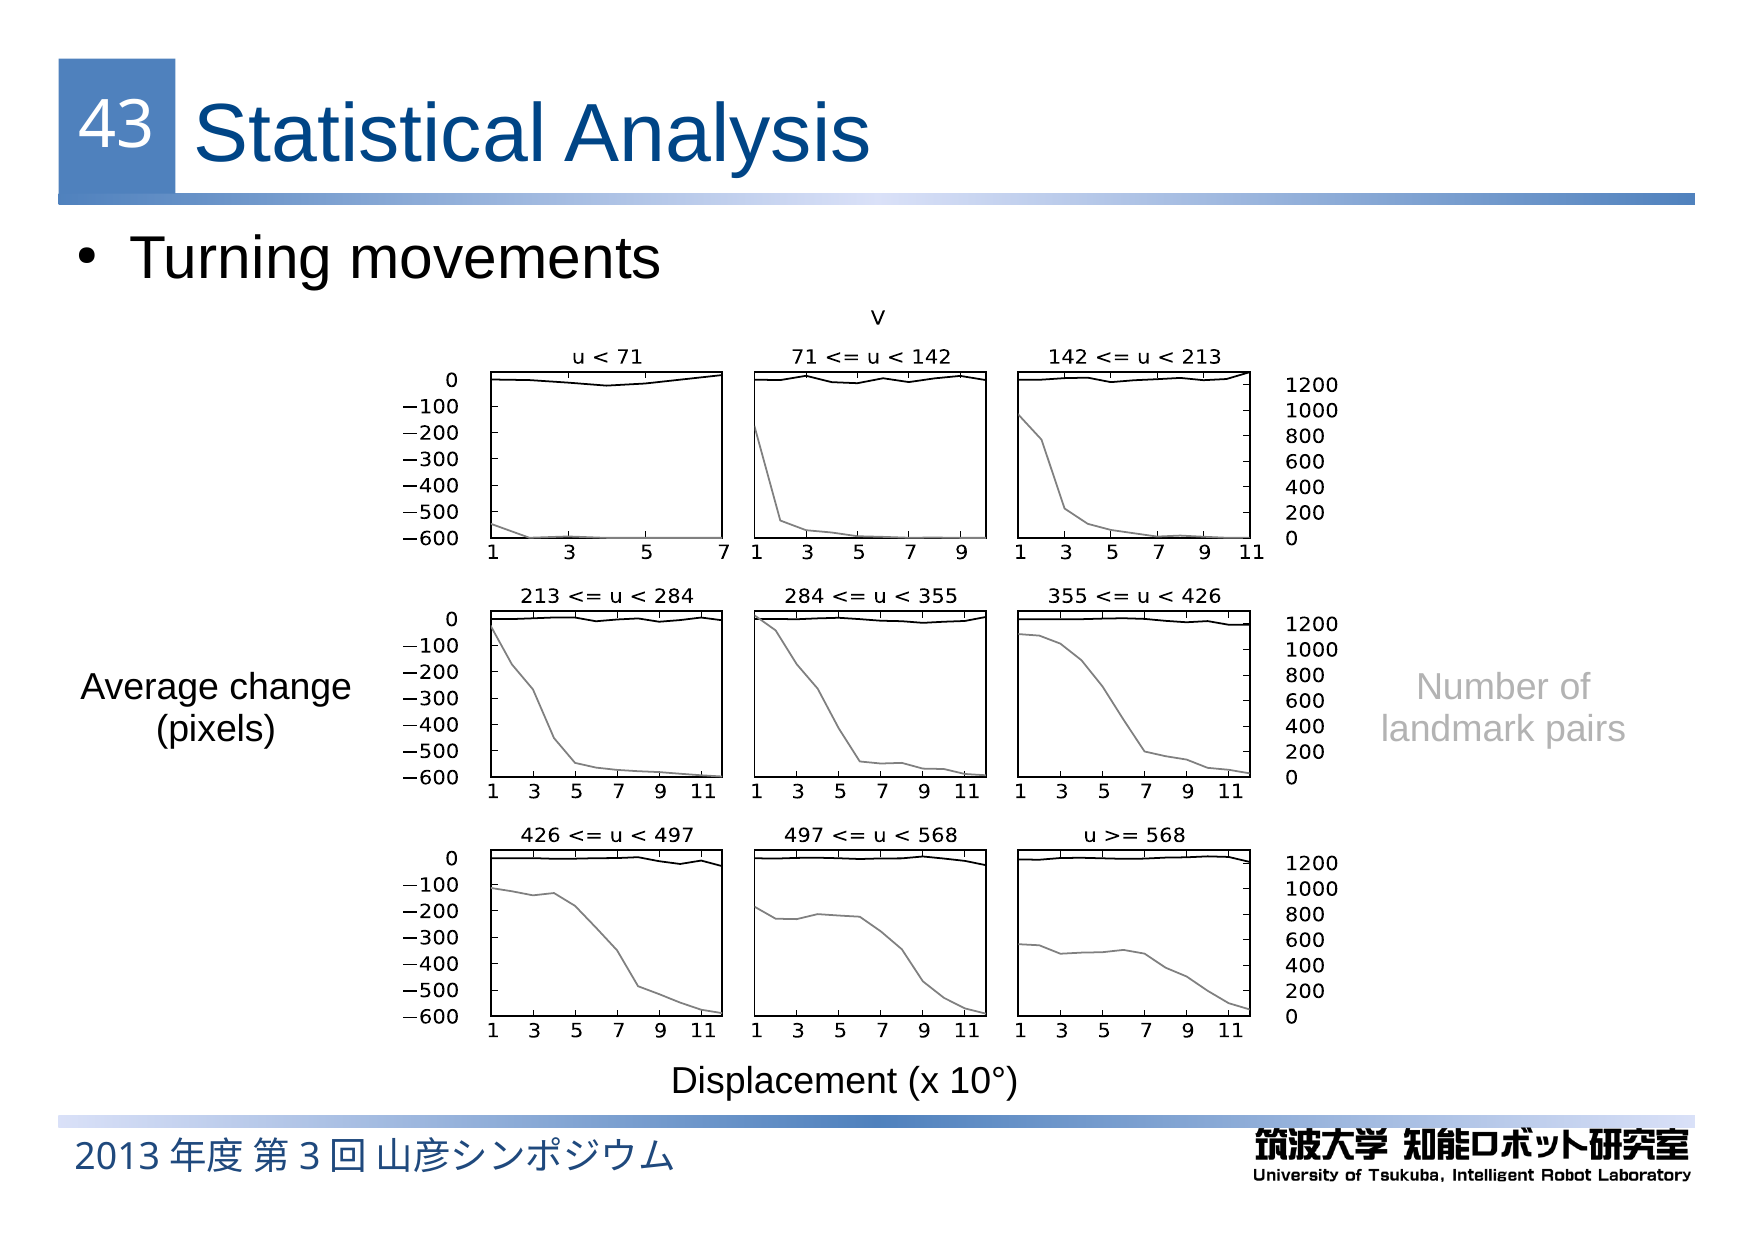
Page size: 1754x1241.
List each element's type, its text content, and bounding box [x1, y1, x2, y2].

picture [388, 298, 1348, 1049]
text_box Displacement (x 10°) [538, 1051, 1151, 1109]
picture [1252, 1127, 1691, 1182]
text_box Average change (pixels) [58, 658, 374, 758]
title Statistical Analysis [193, 61, 1651, 205]
list Turning movements [58, 223, 1696, 876]
text_box Number of landmark pairs [1345, 658, 1661, 758]
